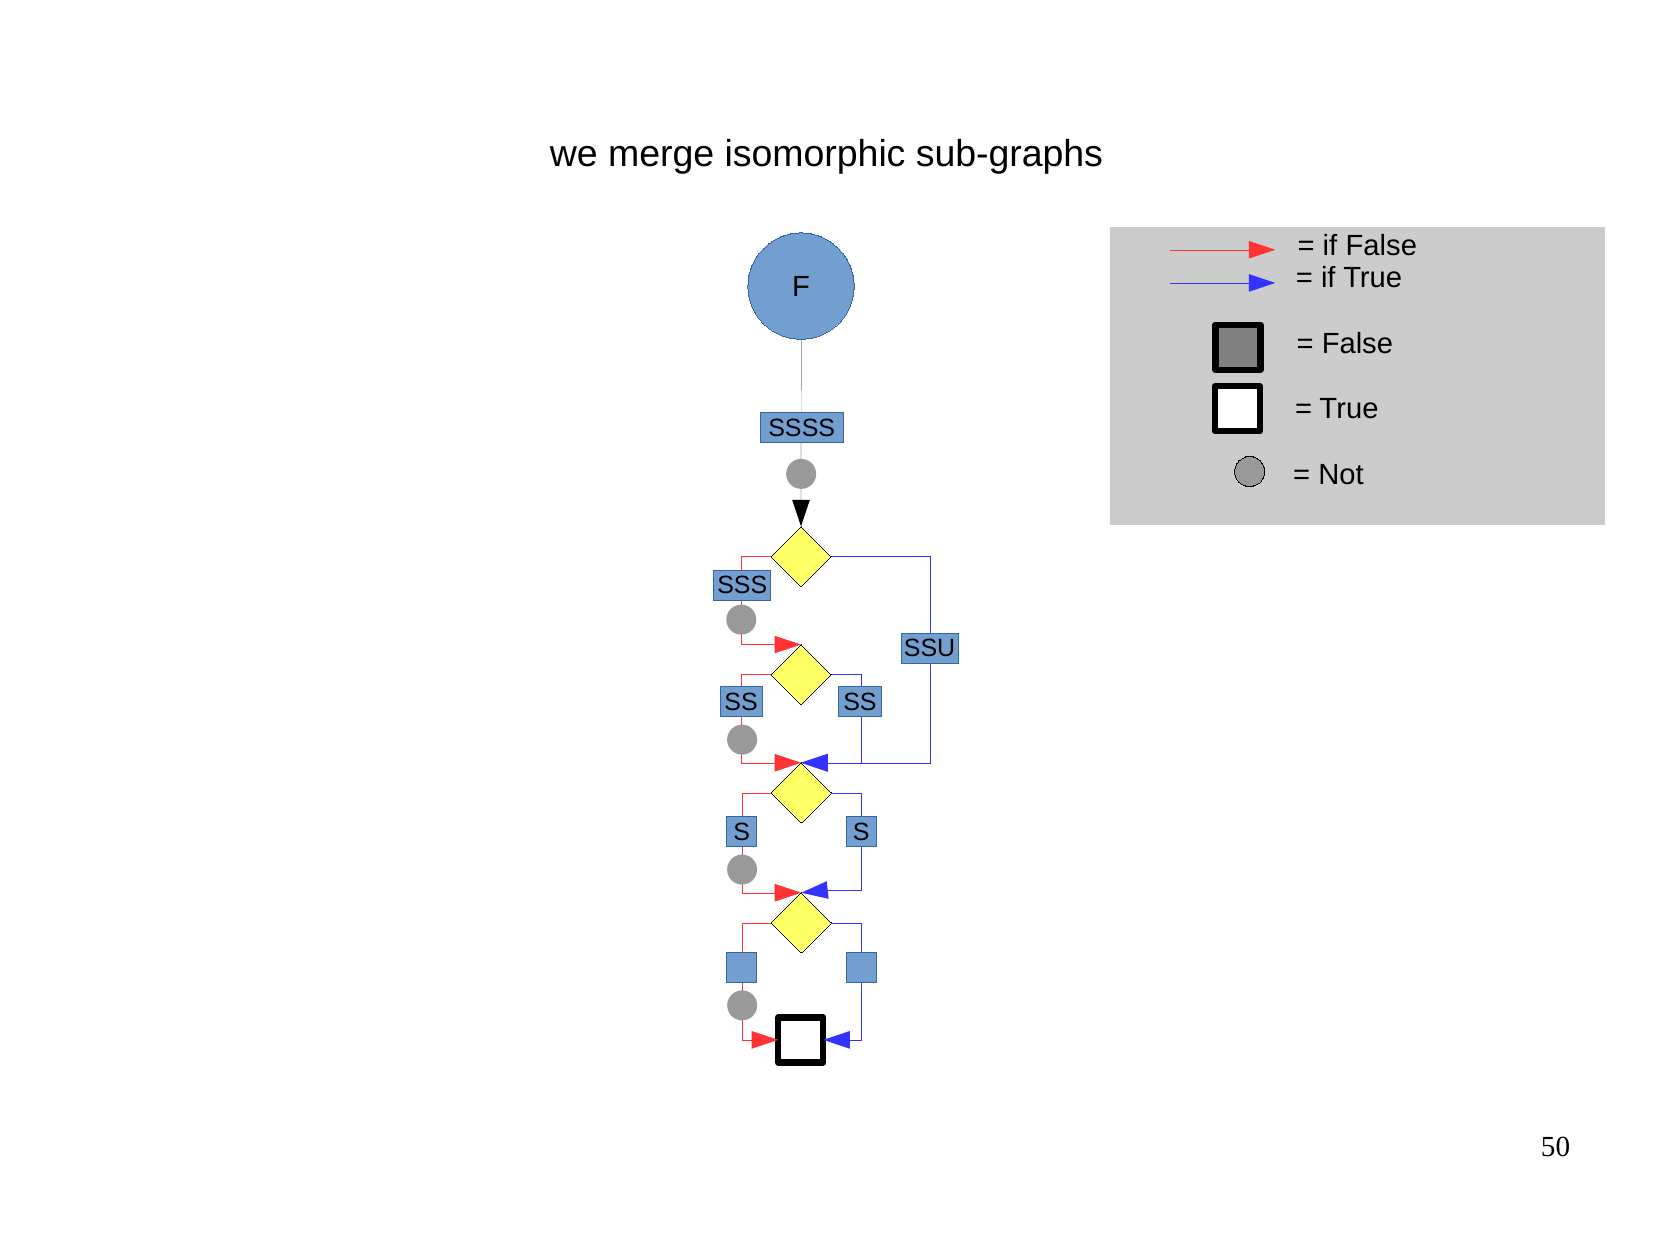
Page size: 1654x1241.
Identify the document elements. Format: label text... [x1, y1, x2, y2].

text_box [771, 893, 832, 953]
text_box S [846, 816, 877, 847]
text_box [1215, 324, 1261, 370]
text_box S [726, 816, 757, 847]
text_box [771, 526, 832, 587]
text_box [726, 952, 757, 983]
text_box SSU [901, 633, 959, 664]
text_box [771, 645, 832, 705]
text_box [727, 854, 758, 885]
text_box SS [720, 686, 763, 717]
text_box [846, 952, 877, 983]
title we merge isomorphic sub-graphs [82, 49, 1571, 257]
text_box [1215, 386, 1261, 432]
text_box SSSS [760, 412, 844, 443]
text_box SSS [713, 570, 771, 601]
text_box SS [838, 686, 882, 717]
text_box F [747, 232, 855, 340]
text_box [771, 763, 832, 823]
text_box [778, 1017, 824, 1063]
text_box [786, 458, 817, 489]
text_box = if False = if True = False = True = Not [1109, 227, 1605, 525]
text_box [726, 604, 757, 635]
text_box [1234, 456, 1265, 487]
text_box [727, 724, 758, 755]
text_box [727, 990, 758, 1021]
